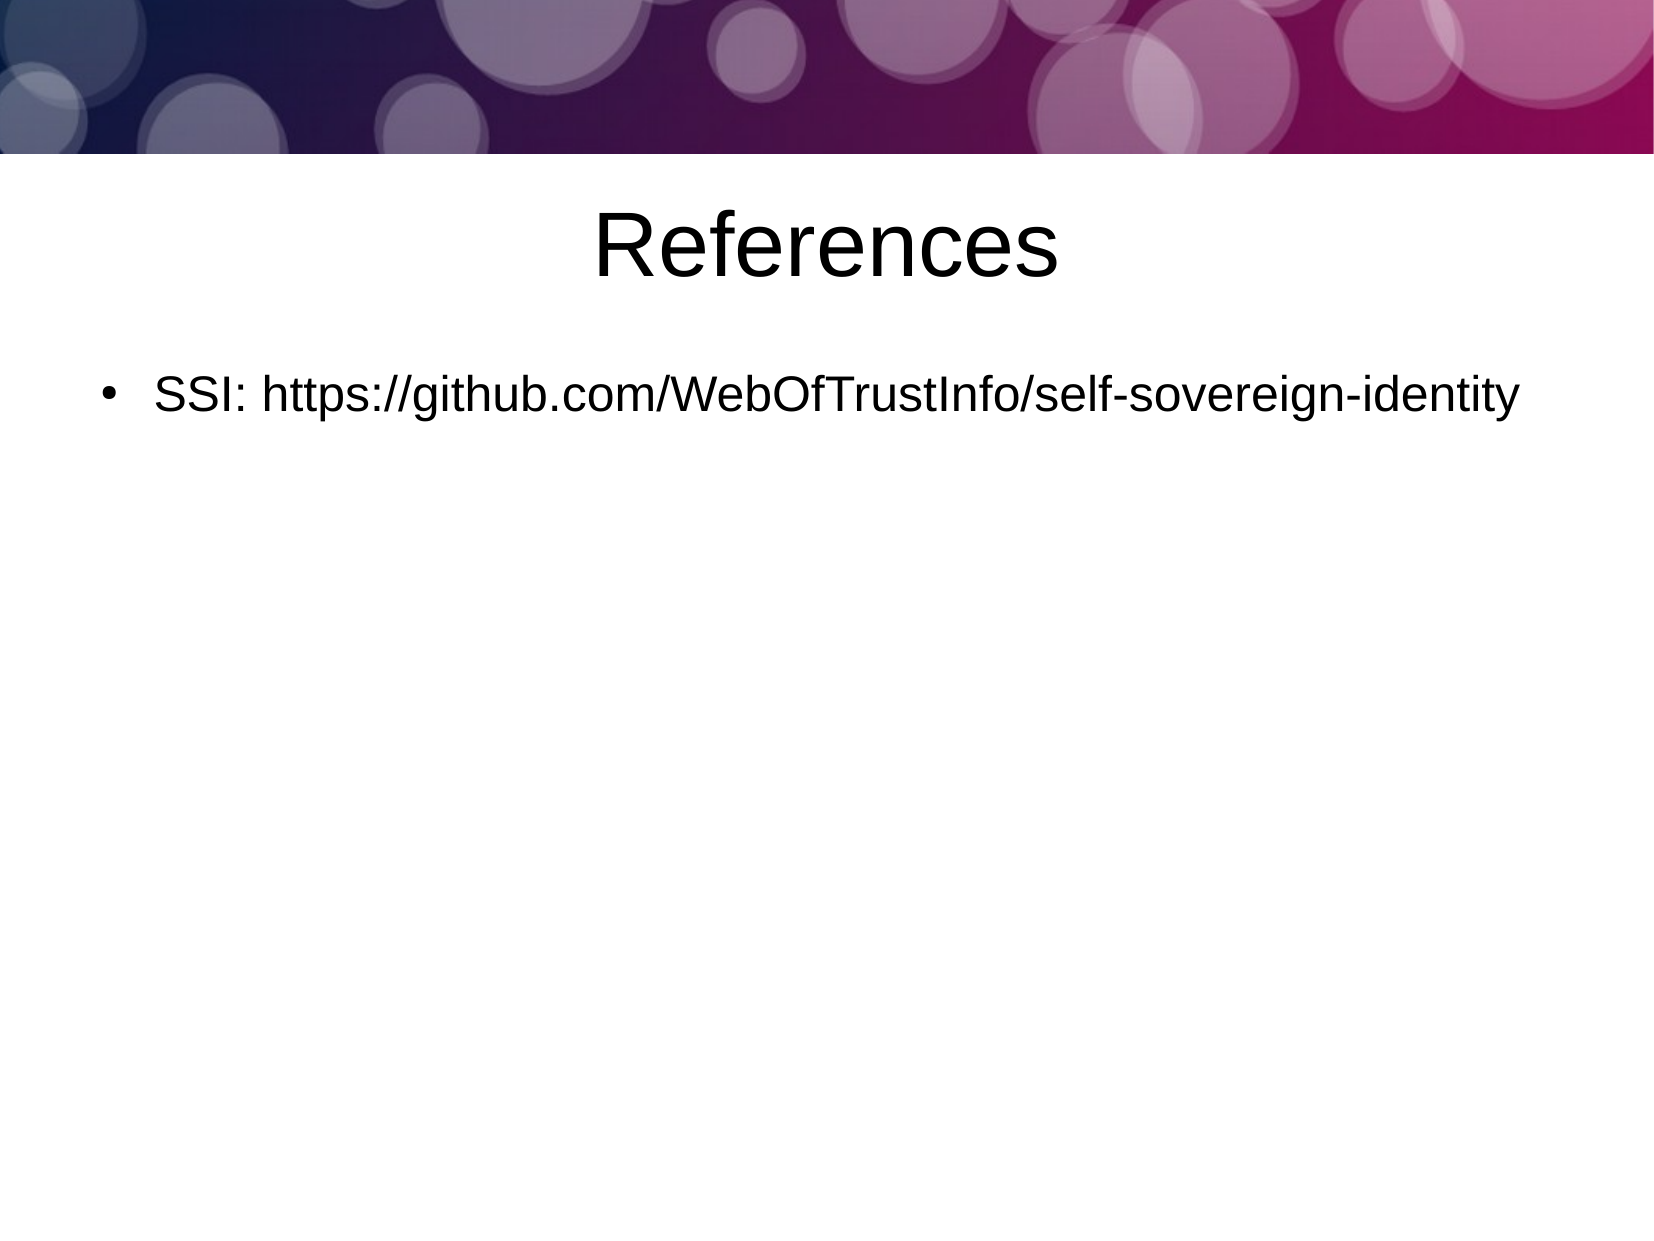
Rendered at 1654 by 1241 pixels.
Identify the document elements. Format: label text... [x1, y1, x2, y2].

title References [82, 159, 1571, 331]
list SSI: https://github.com/WebOfTrustInfo/self-sovereign-identity [82, 366, 1571, 1087]
picture [0, 0, 1654, 154]
